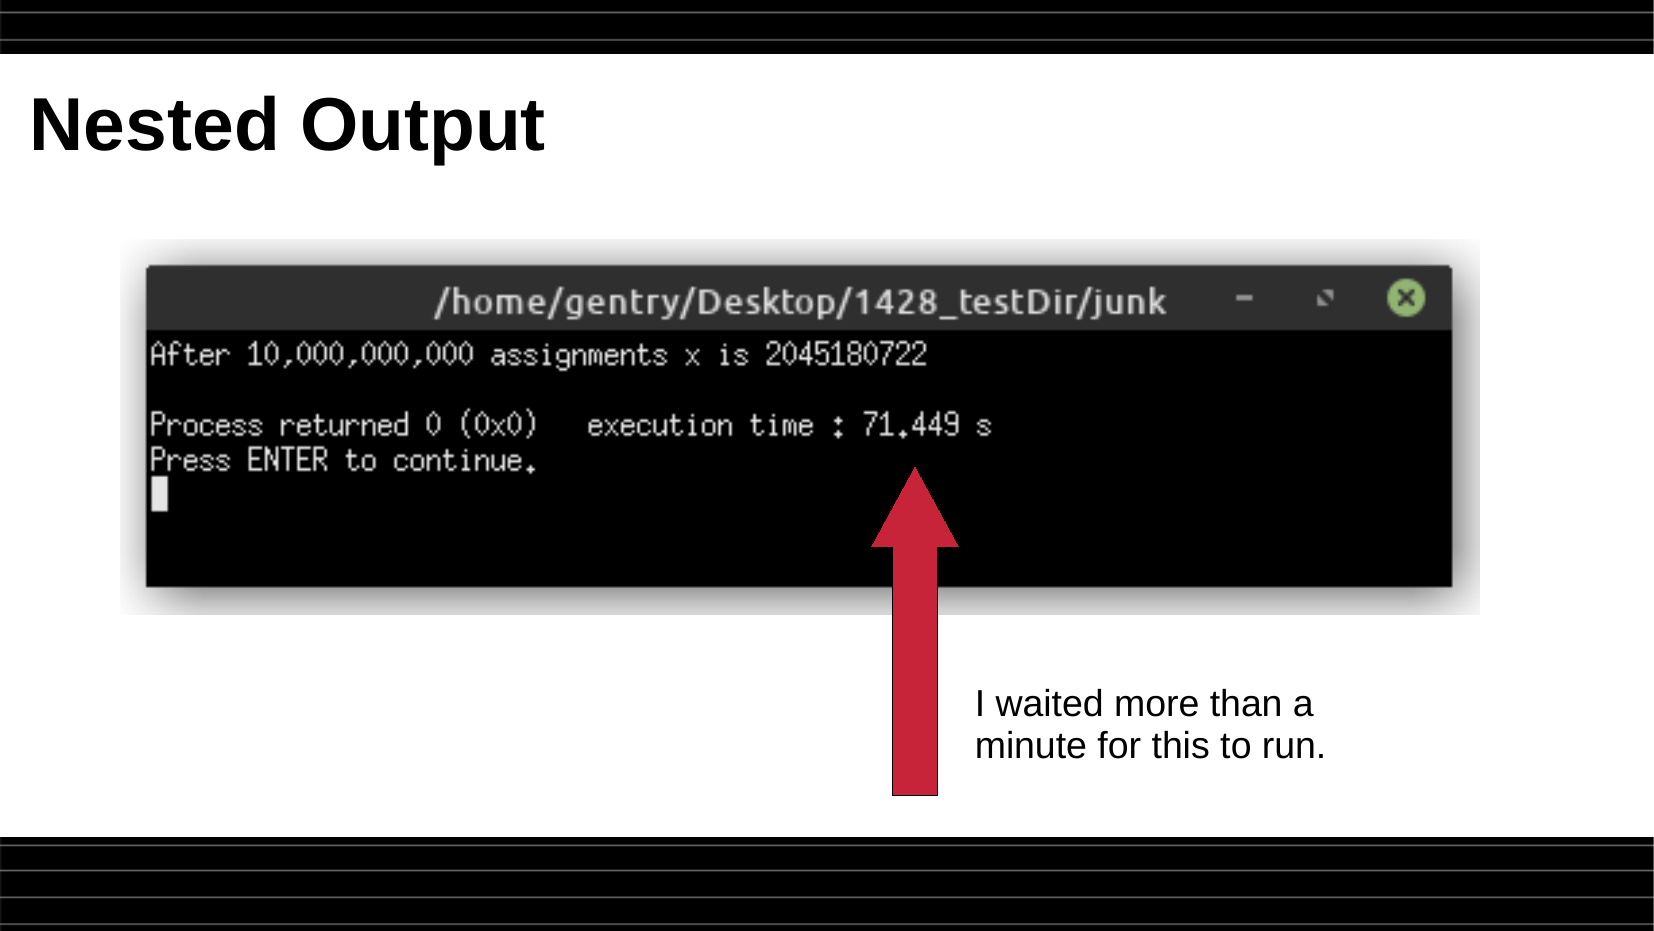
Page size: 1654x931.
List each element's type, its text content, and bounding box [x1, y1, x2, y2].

text_box [870, 465, 961, 796]
text_box I waited more than a minute for this to run. [960, 675, 1441, 774]
text_box Nested Output [15, 75, 1546, 174]
picture [120, 239, 1480, 616]
picture [0, 0, 1654, 54]
picture [0, 837, 1654, 931]
